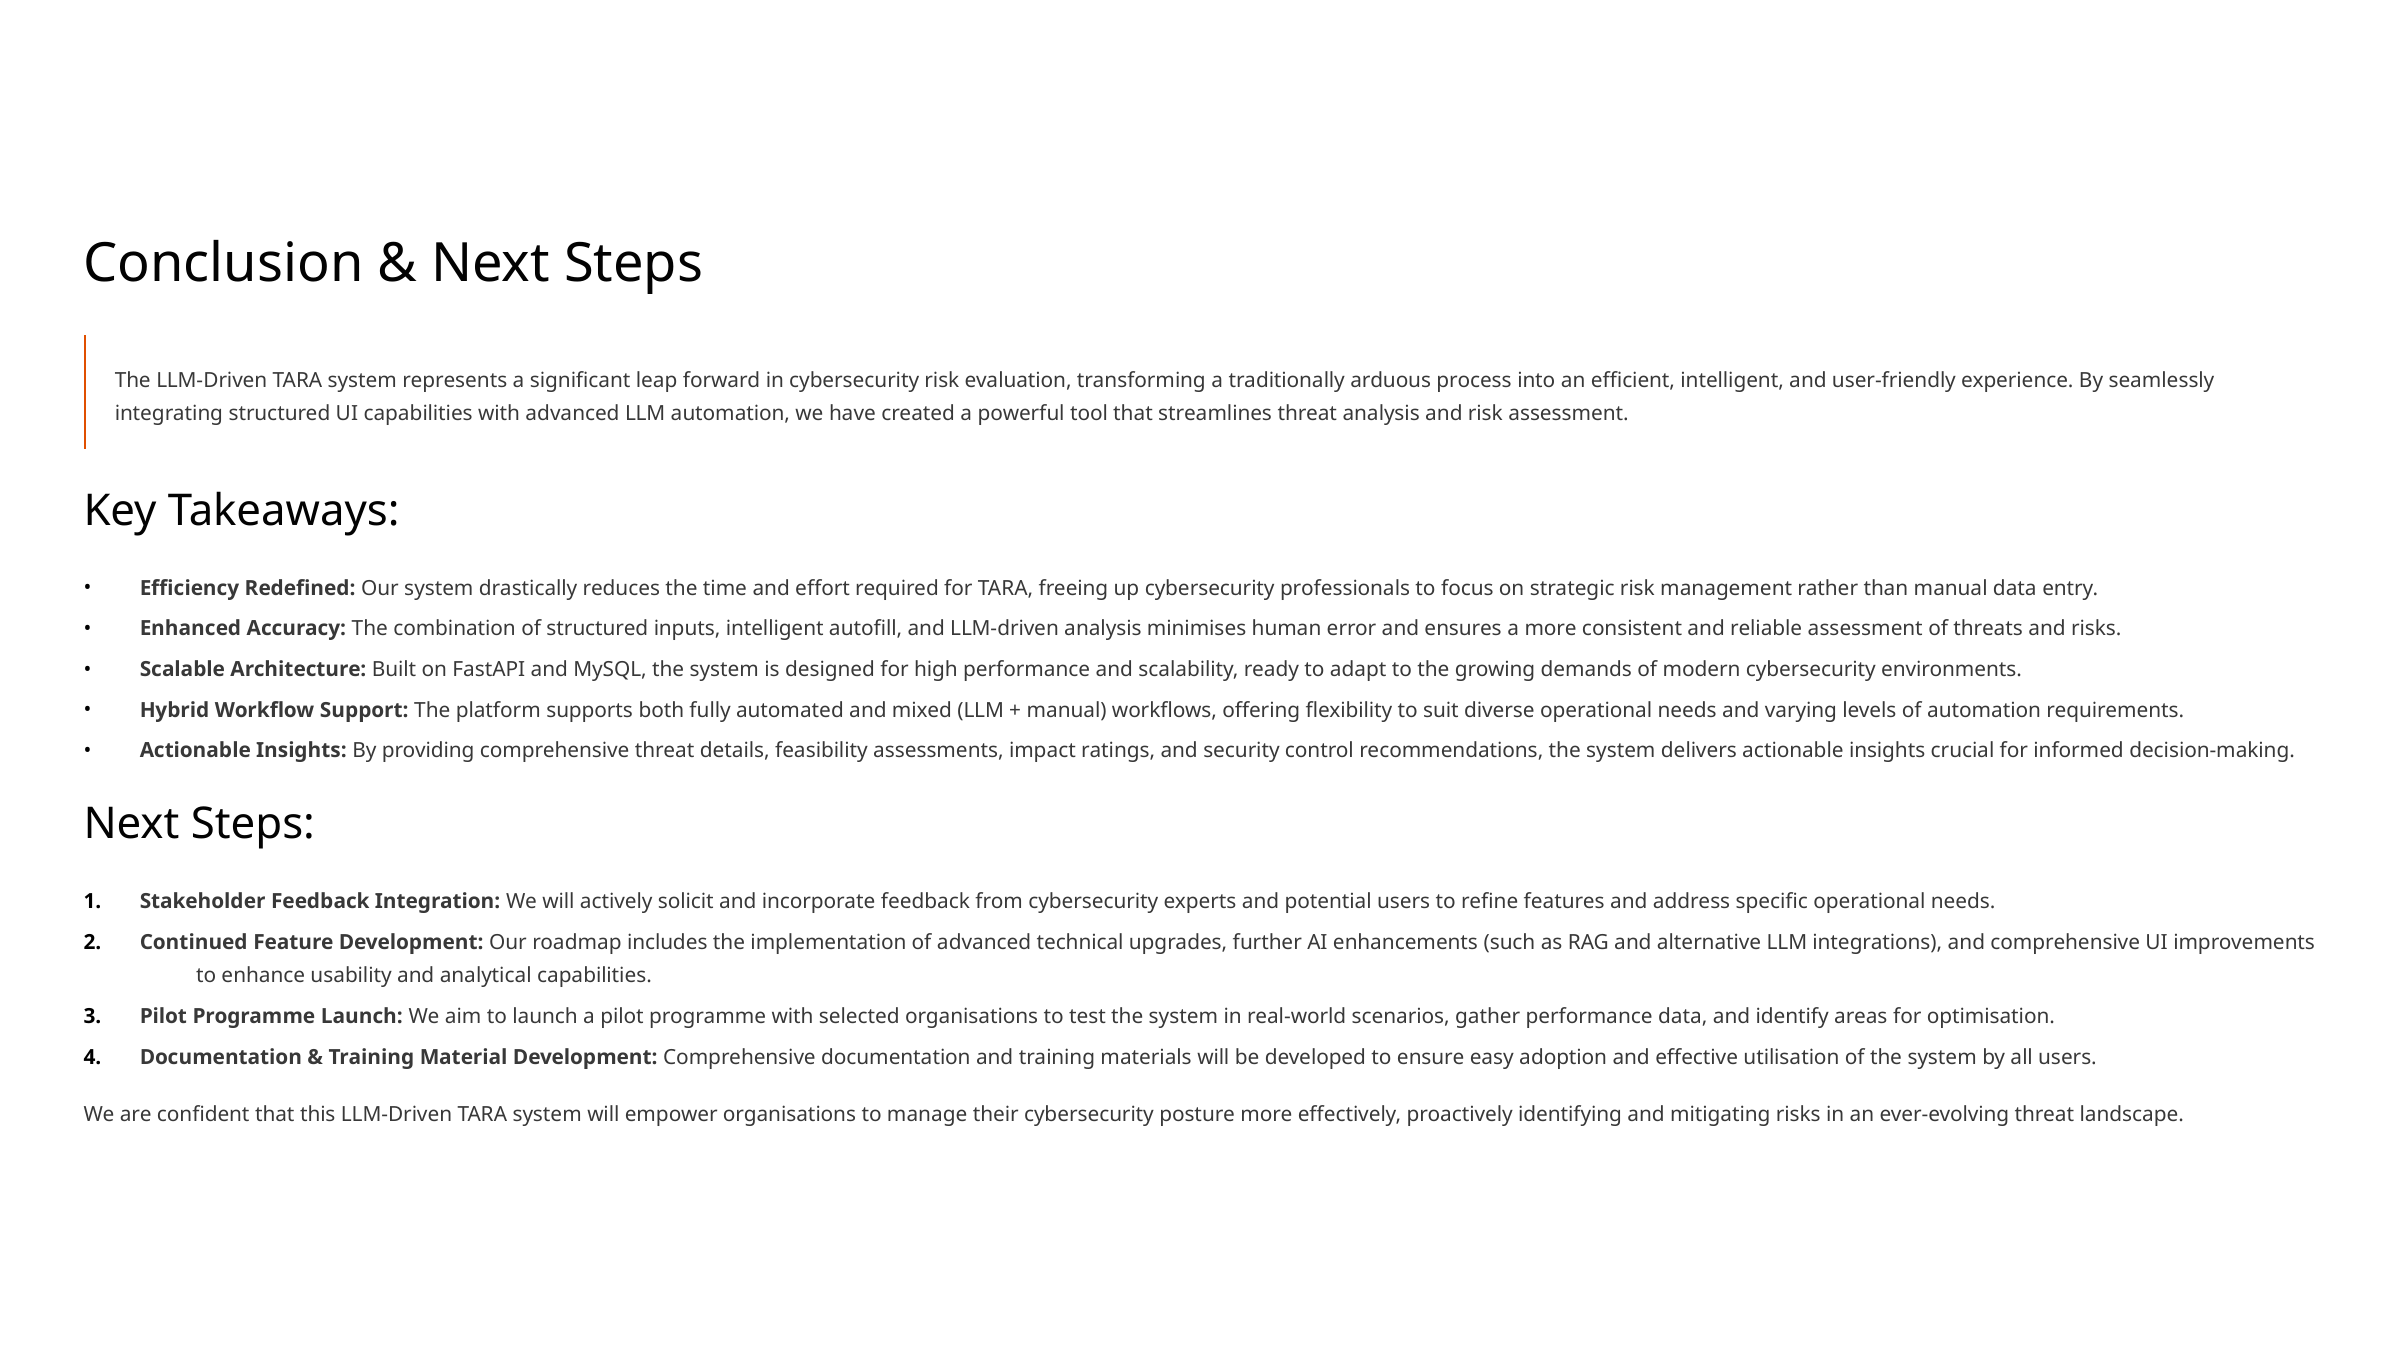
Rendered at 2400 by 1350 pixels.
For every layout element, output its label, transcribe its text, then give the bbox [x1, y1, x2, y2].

text_box Actionable Insights: By providing comprehensive threat details, feasibility assessments, impact ratings, and security control recommendations, the system delivers actionable insights crucial for informed decision-making. [84, 729, 2316, 762]
text_box Next Steps: [263, 817, 276, 835]
text_box Enhanced Accuracy: The combination of structured inputs, intelligent autofill, and LLM-driven analysis minimises human error and ensures a more consistent and reliable assessment of threats and risks. [84, 607, 2316, 640]
text_box The LLM-Driven TARA system represents a significant leap forward in cybersecurity risk evaluation, transforming a traditionally arduous process into an efficient, intelligent, and user-friendly experience. By seamlessly integrating structured UI capabilities with advanced LLM automation, we have created a powerful tool that streamlines threat analysis and risk assessment. [115, 358, 2316, 425]
text_box Pilot Programme Launch: We aim to launch a pilot programme with selected organisations to test the system in real-world scenarios, gather performance data, and identify areas for optimisation. [84, 994, 2316, 1028]
text_box Continued Feature Development: Our roadmap includes the implementation of advanced technical upgrades, further AI enhancements (such as RAG and alternative LLM integrations), and comprehensive UI improvements to enhance usability and analytical capabilities. [84, 920, 2316, 987]
text_box Conclusion & Next Steps [84, 224, 692, 293]
text_box Efficiency Redefined: Our system drastically reduces the time and effort required for TARA, freeing up cybersecurity professionals to focus on strategic risk management rather than manual data entry. [84, 566, 2316, 600]
text_box We are confident that this LLM-Driven TARA system will empower organisations to manage their cybersecurity posture more effectively, proactively identifying and mitigating risks in an ever-evolving threat landscape. [84, 1092, 2316, 1126]
text_box Scalable Architecture: Built on FastAPI and MySQL, the system is designed for high performance and scalability, ready to adapt to the growing demands of modern cybersecurity environments. [84, 647, 2316, 681]
text_box Key Takeaways: [84, 480, 522, 535]
text_box Stakeholder Feedback Integration: We will actively solicit and incorporate feedback from cybersecurity experts and potential users to refine features and address specific operational needs. [84, 880, 2316, 913]
text_box Hybrid Workflow Support: The platform supports both fully automated and mixed (LLM + manual) workflows, offering flexibility to suit diverse operational needs and varying levels of automation requirements. [84, 688, 2316, 722]
text_box Documentation & Training Material Development: Comprehensive documentation and training materials will be developed to ensure easy adoption and effective utilisation of the system by all users. [84, 1035, 2316, 1069]
text_box Next Steps: [84, 794, 522, 848]
